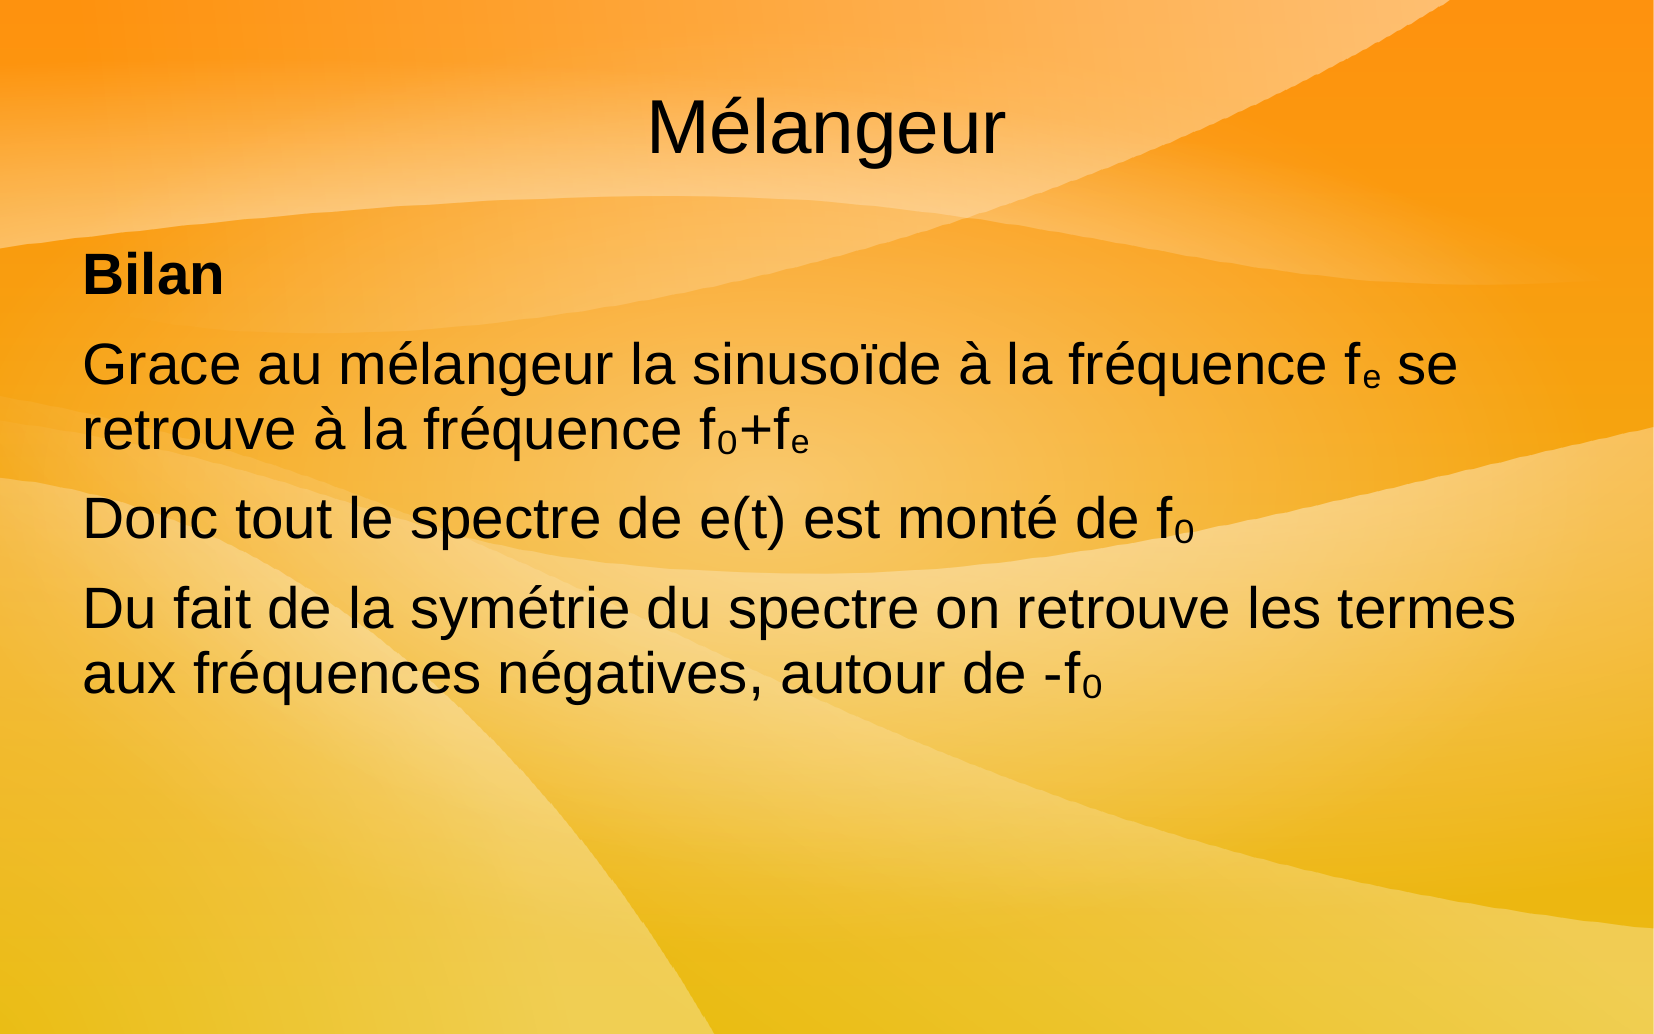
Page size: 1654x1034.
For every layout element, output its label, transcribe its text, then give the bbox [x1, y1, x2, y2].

list Bilan Grace au mélangeur la sinusoïde à la fréquence fe se retrouve à la fréquence f₀+fe Donc tout le spectre de e(t) est monté de f₀ Du fait de la symétrie du spectre on retrouve les termes aux fréquences négatives, autour de -f₀ [82, 241, 1571, 940]
picture [0, 0, 1654, 1034]
title Mélangeur [82, 41, 1571, 214]
